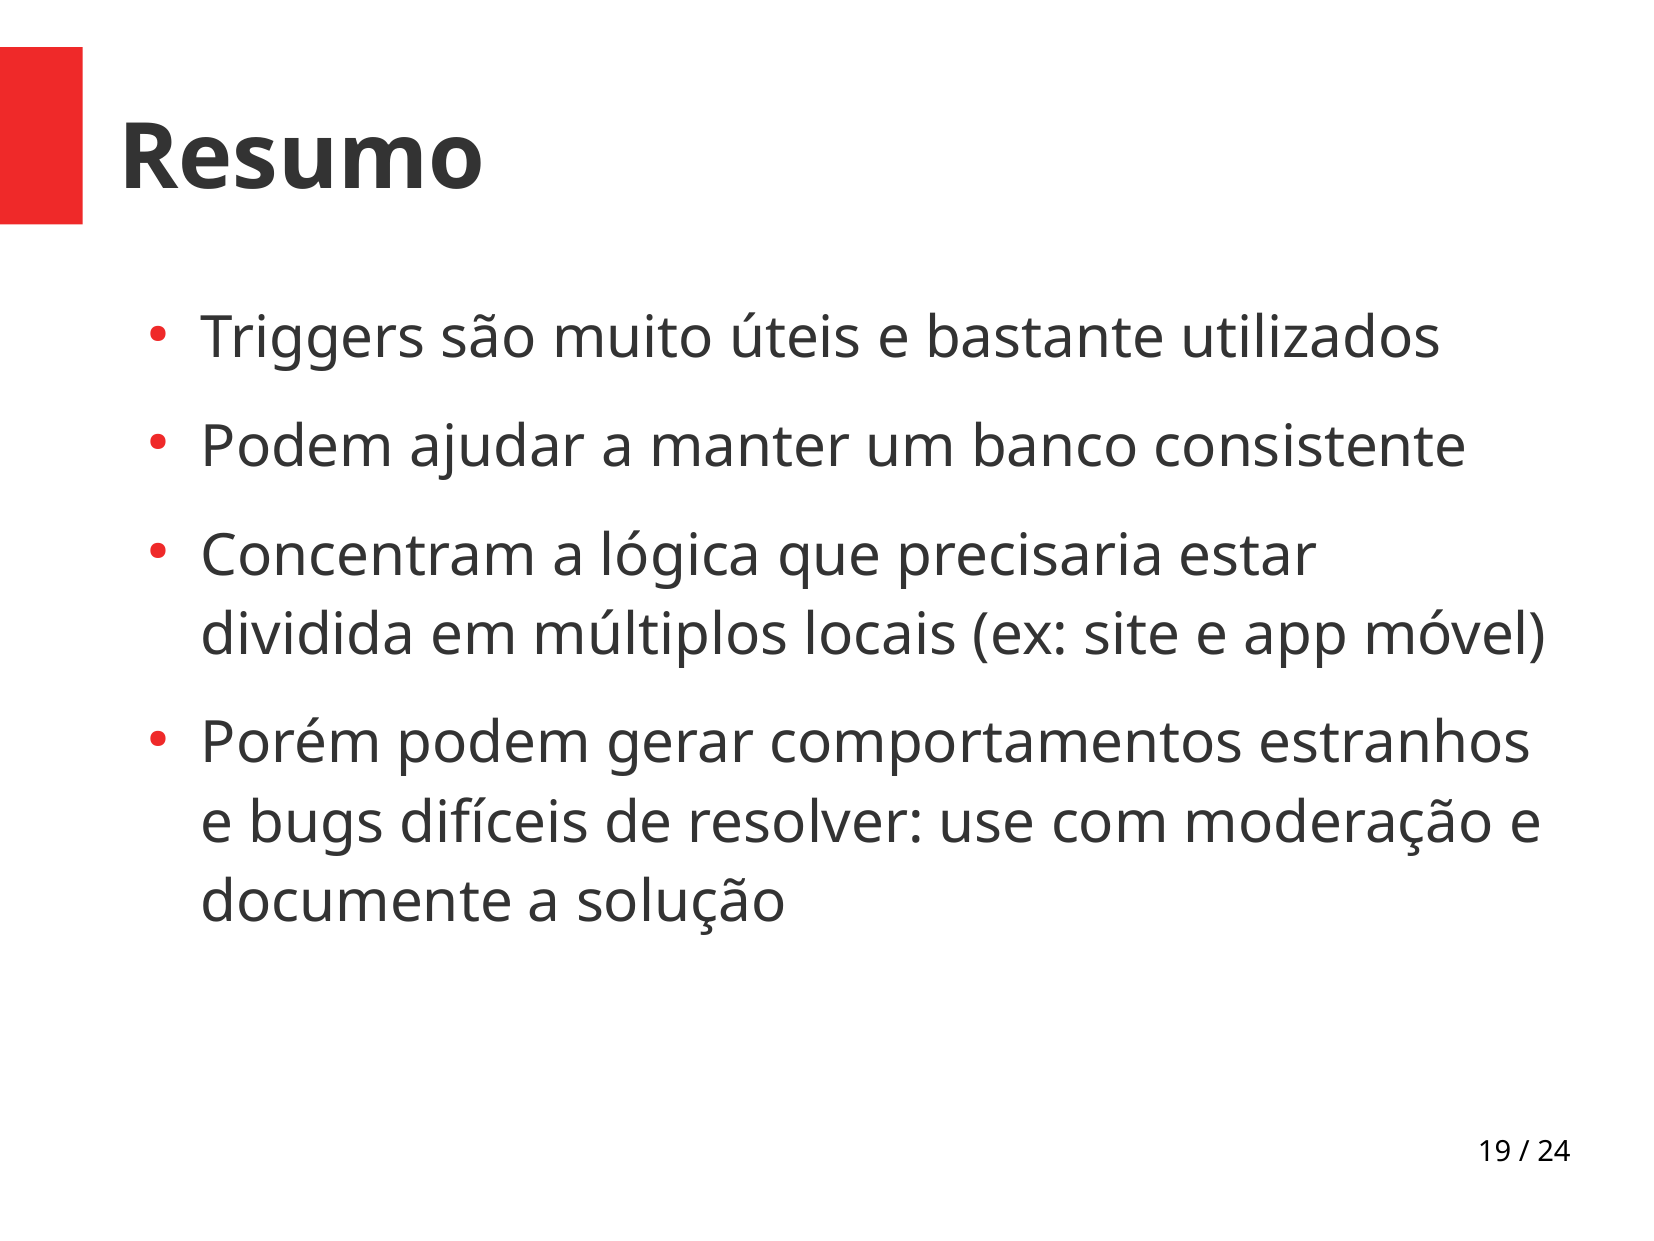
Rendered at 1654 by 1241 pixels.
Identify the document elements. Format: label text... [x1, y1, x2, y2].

title Resumo [118, 49, 1571, 257]
list Triggers são muito úteis e bastante utilizados Podem ajudar a manter um banco consistente Concentram a lógica que precisaria estar dividida em múltiplos locais (ex: site e app móvel) Porém podem gerar comportamentos estranhos e bugs difíceis de resolver: use com moderação e documente a solução [129, 295, 1548, 1015]
